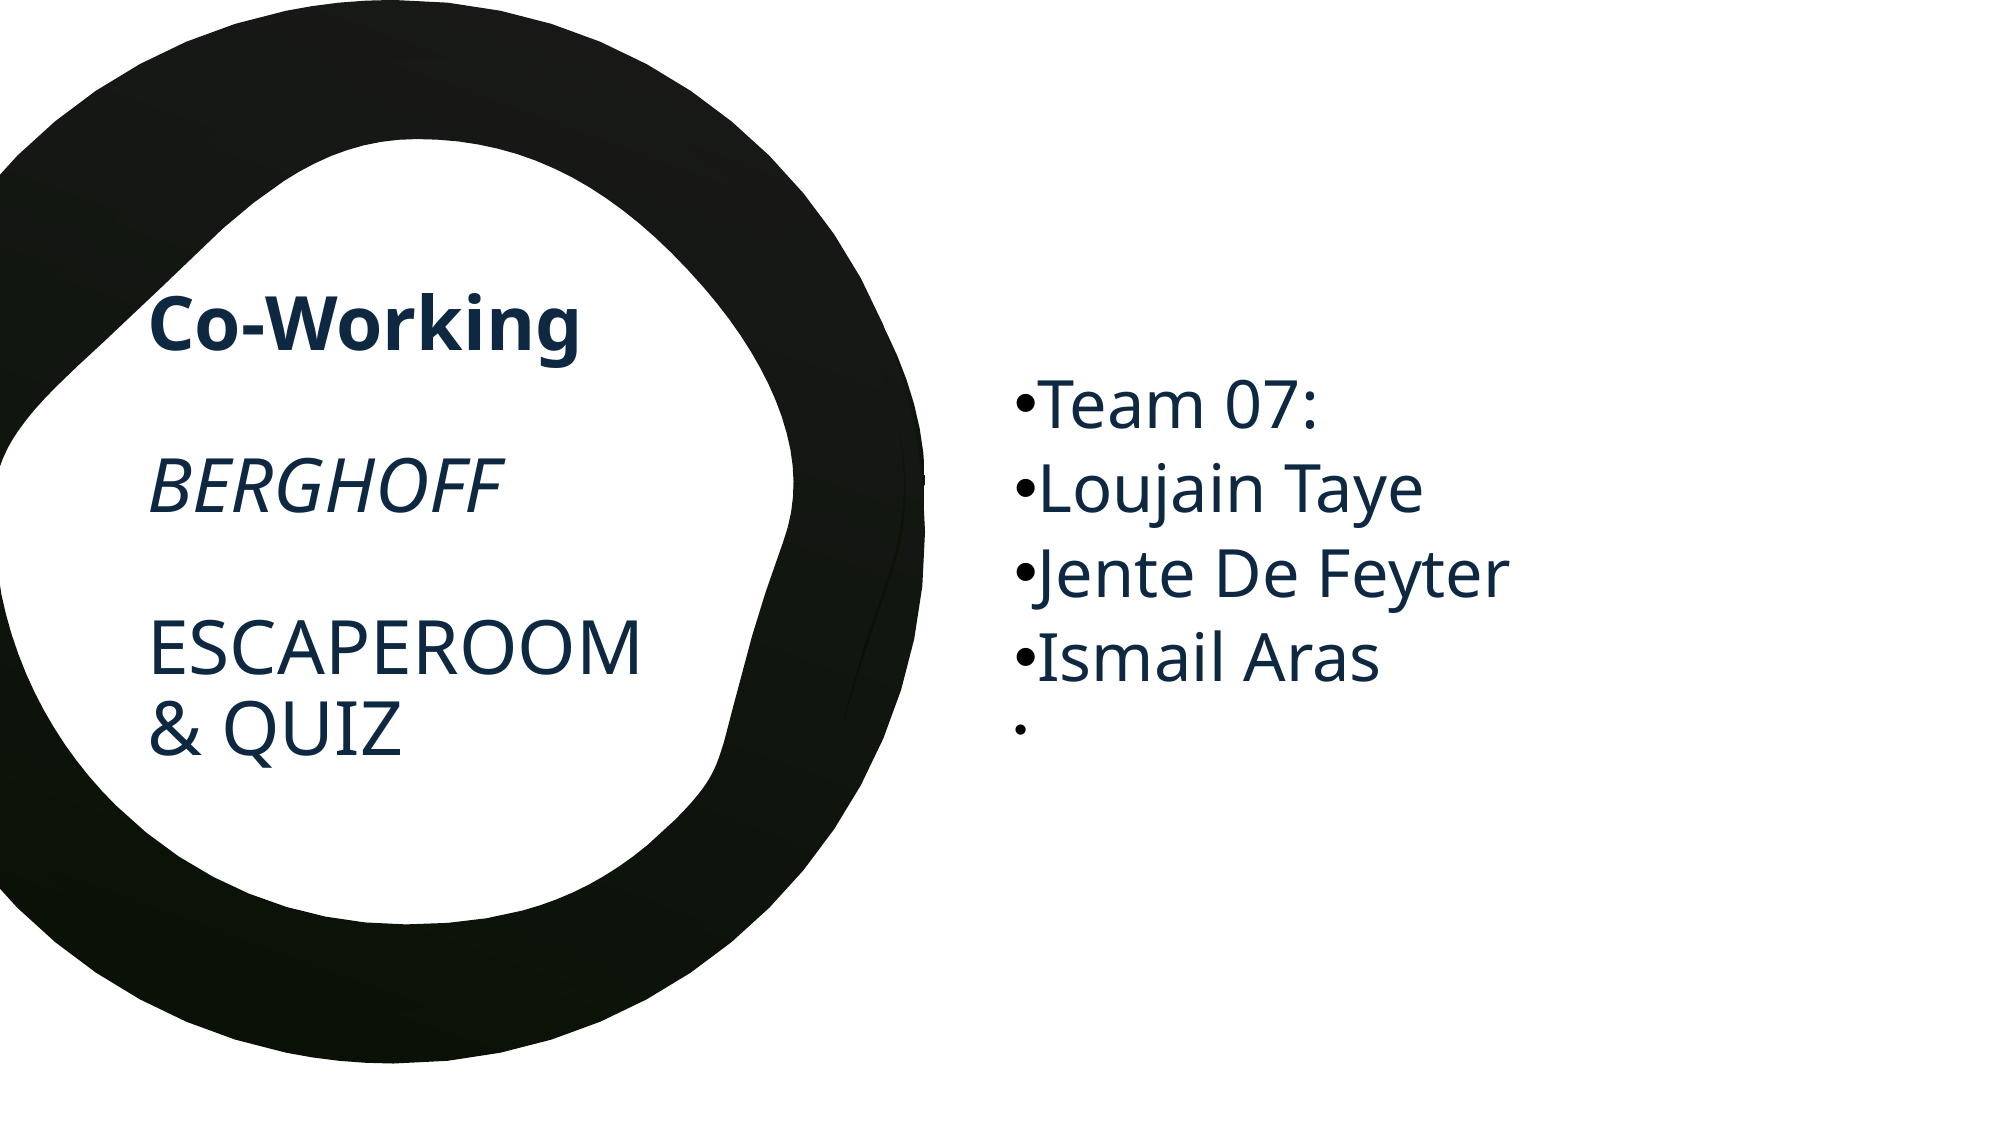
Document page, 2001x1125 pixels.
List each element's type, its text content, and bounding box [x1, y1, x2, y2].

text_box Team 07: Loujain Taye Jente De Feyter Ismail Aras [999, 131, 1870, 990]
title Co-Working BERGHOFF ESCAPEROOM & QUIZ [131, 258, 734, 801]
text_box [0, 0, 2000, 1125]
